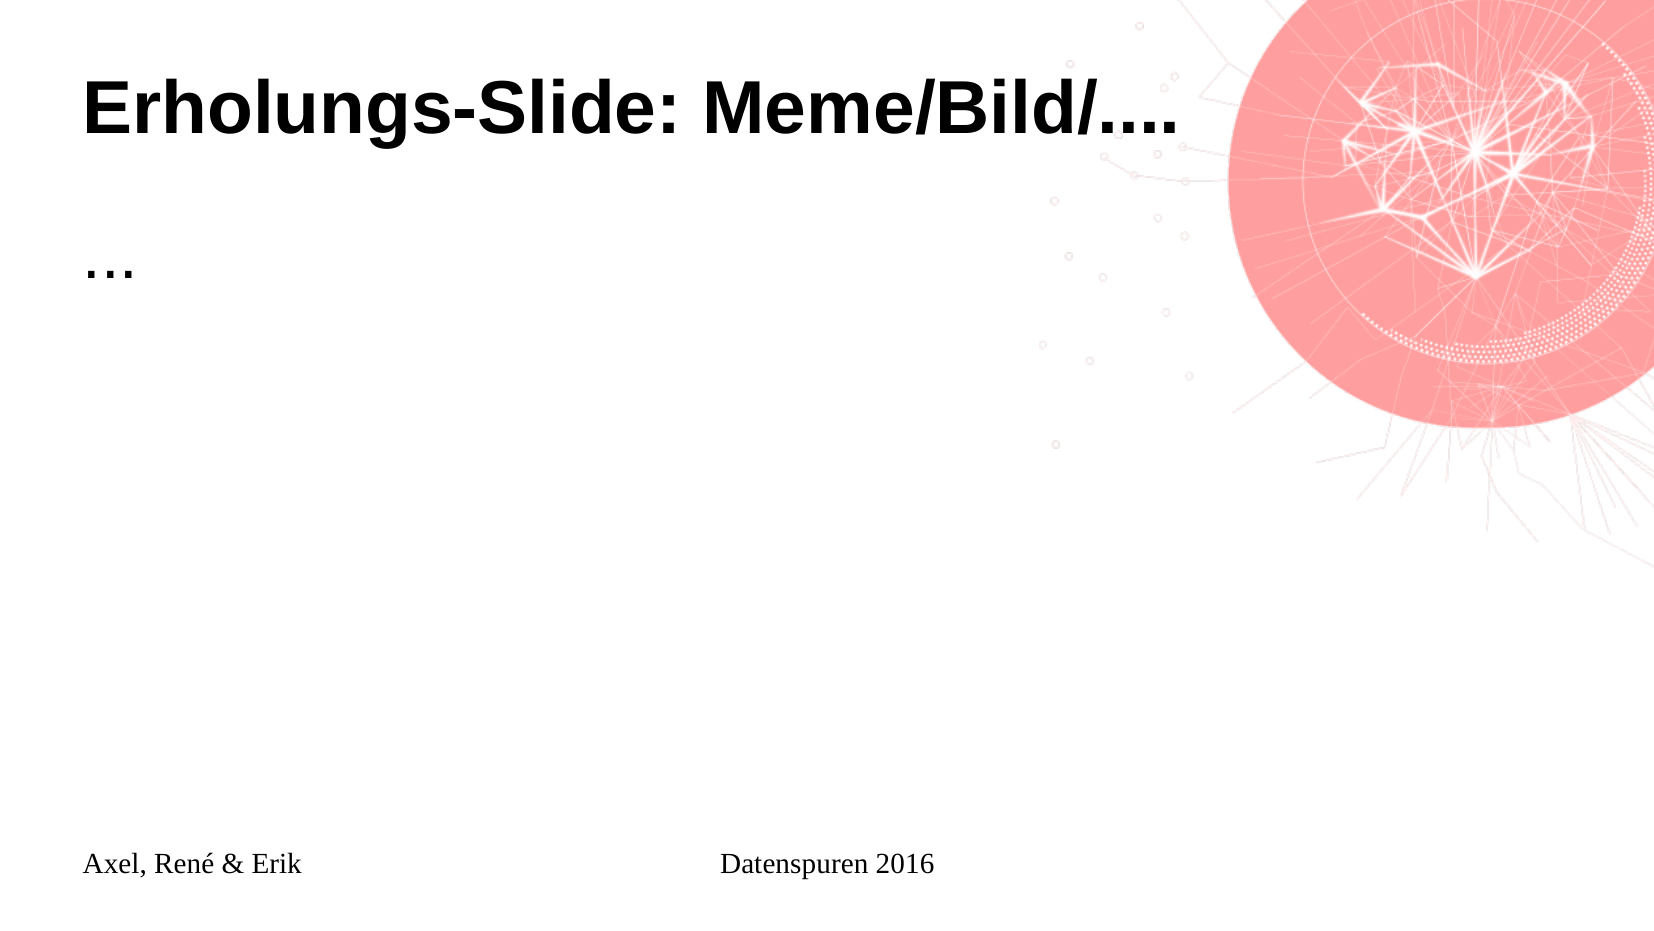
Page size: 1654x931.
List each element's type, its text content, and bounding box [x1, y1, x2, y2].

title Erholungs-Slide: Meme/Bild/.... [82, 65, 1571, 150]
list ... [82, 217, 1571, 839]
